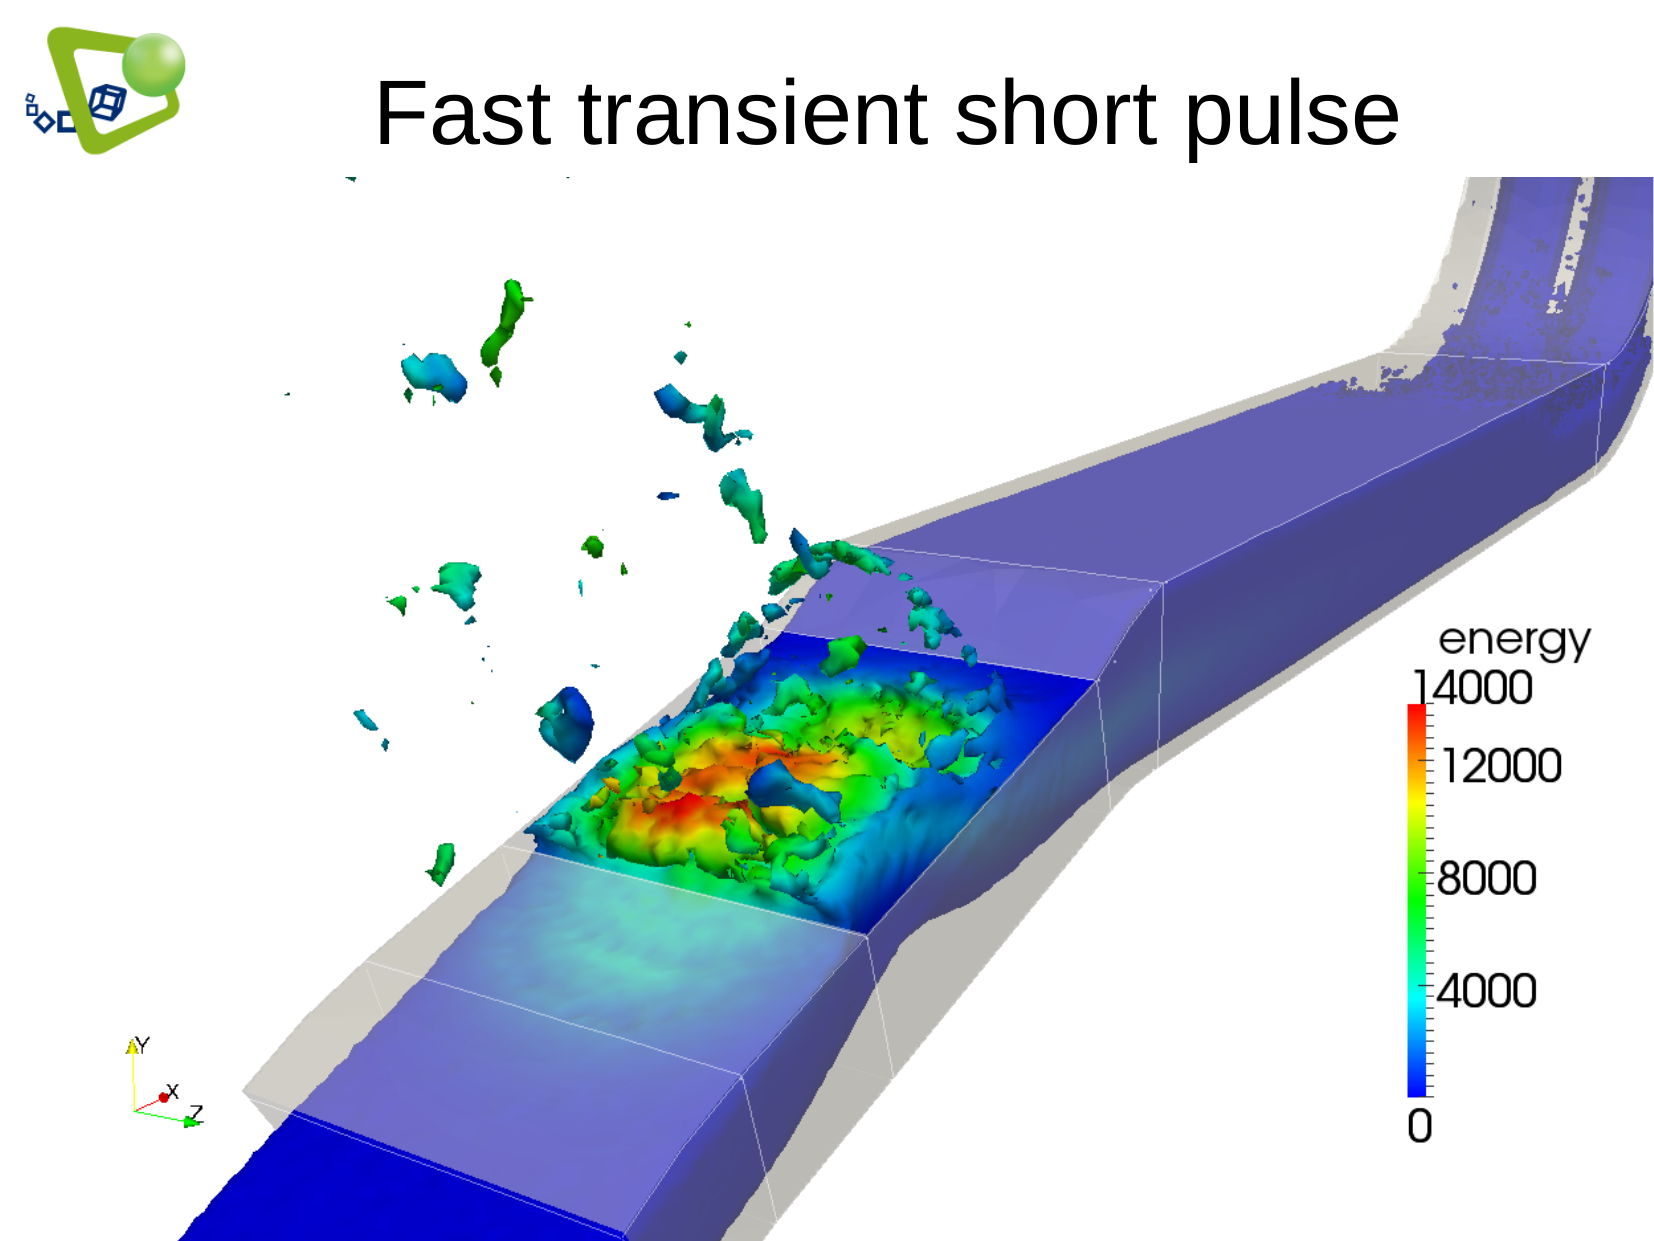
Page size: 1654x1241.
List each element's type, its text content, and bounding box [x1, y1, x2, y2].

picture [0, 0, 1654, 1241]
title Fast transient short pulse [206, 49, 1571, 177]
